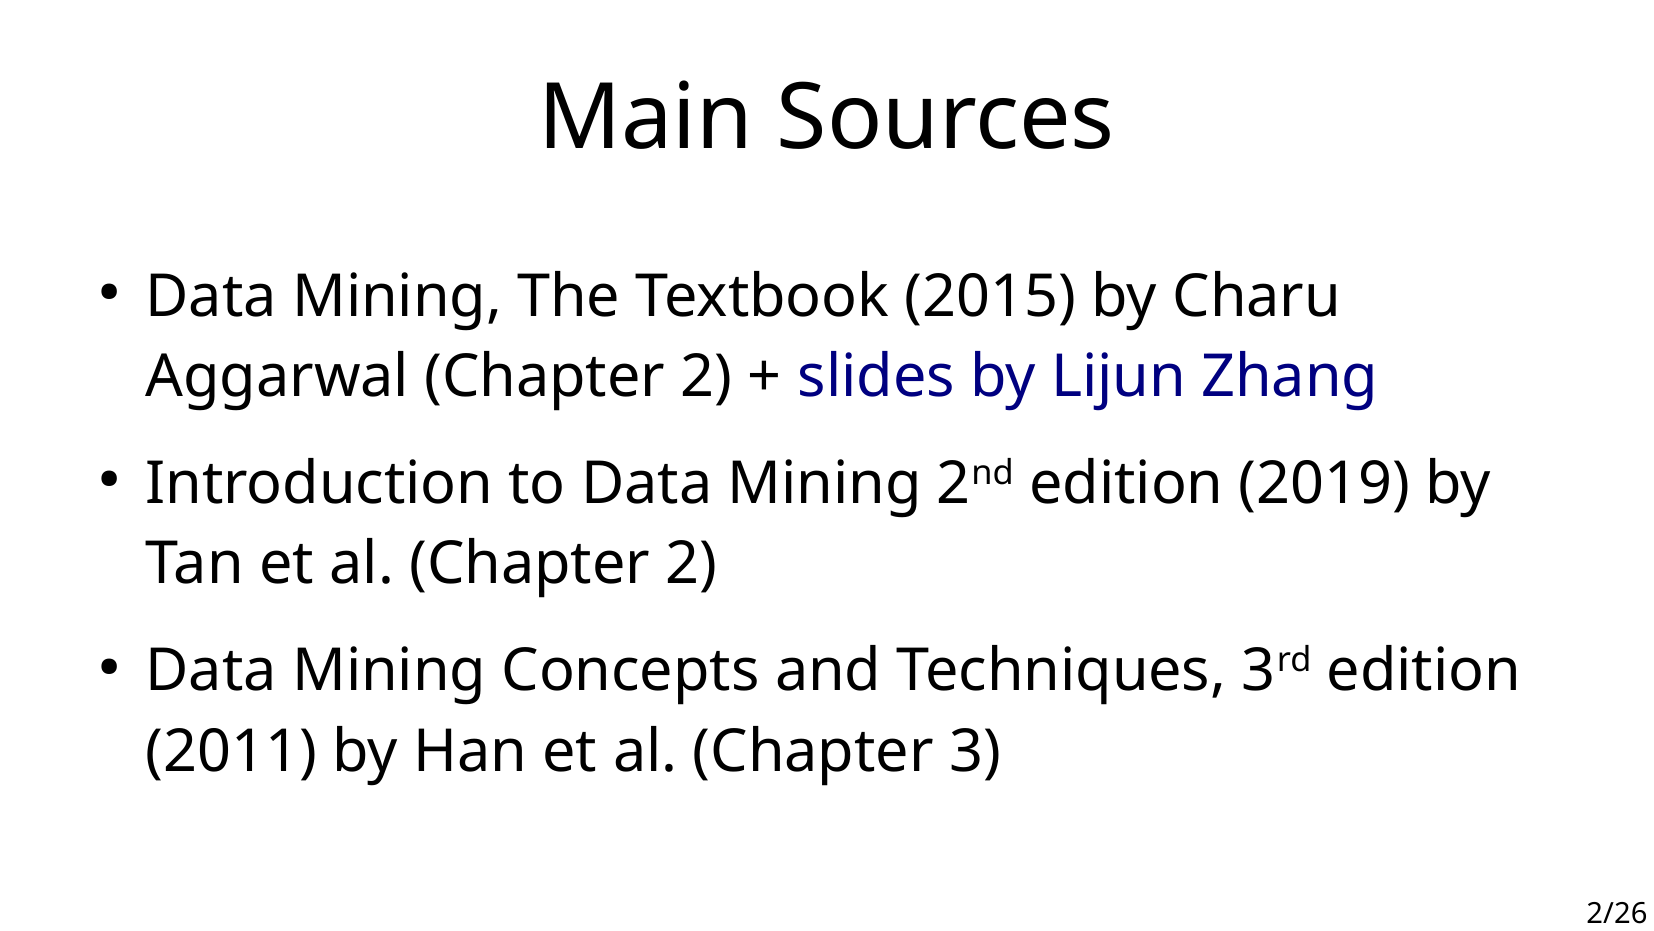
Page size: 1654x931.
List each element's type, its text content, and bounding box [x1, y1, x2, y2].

list Data Mining, The Textbook (2015) by Charu Aggarwal (Chapter 2) + slides by Lijun Zhang Introduction to Data Mining 2nd edition (2019) by Tan et al. (Chapter 2) Data Mining Concepts and Techniques, 3rd edition (2011) by Han et al. (Chapter 3) [82, 253, 1571, 793]
title Main Sources [82, 1, 1571, 226]
